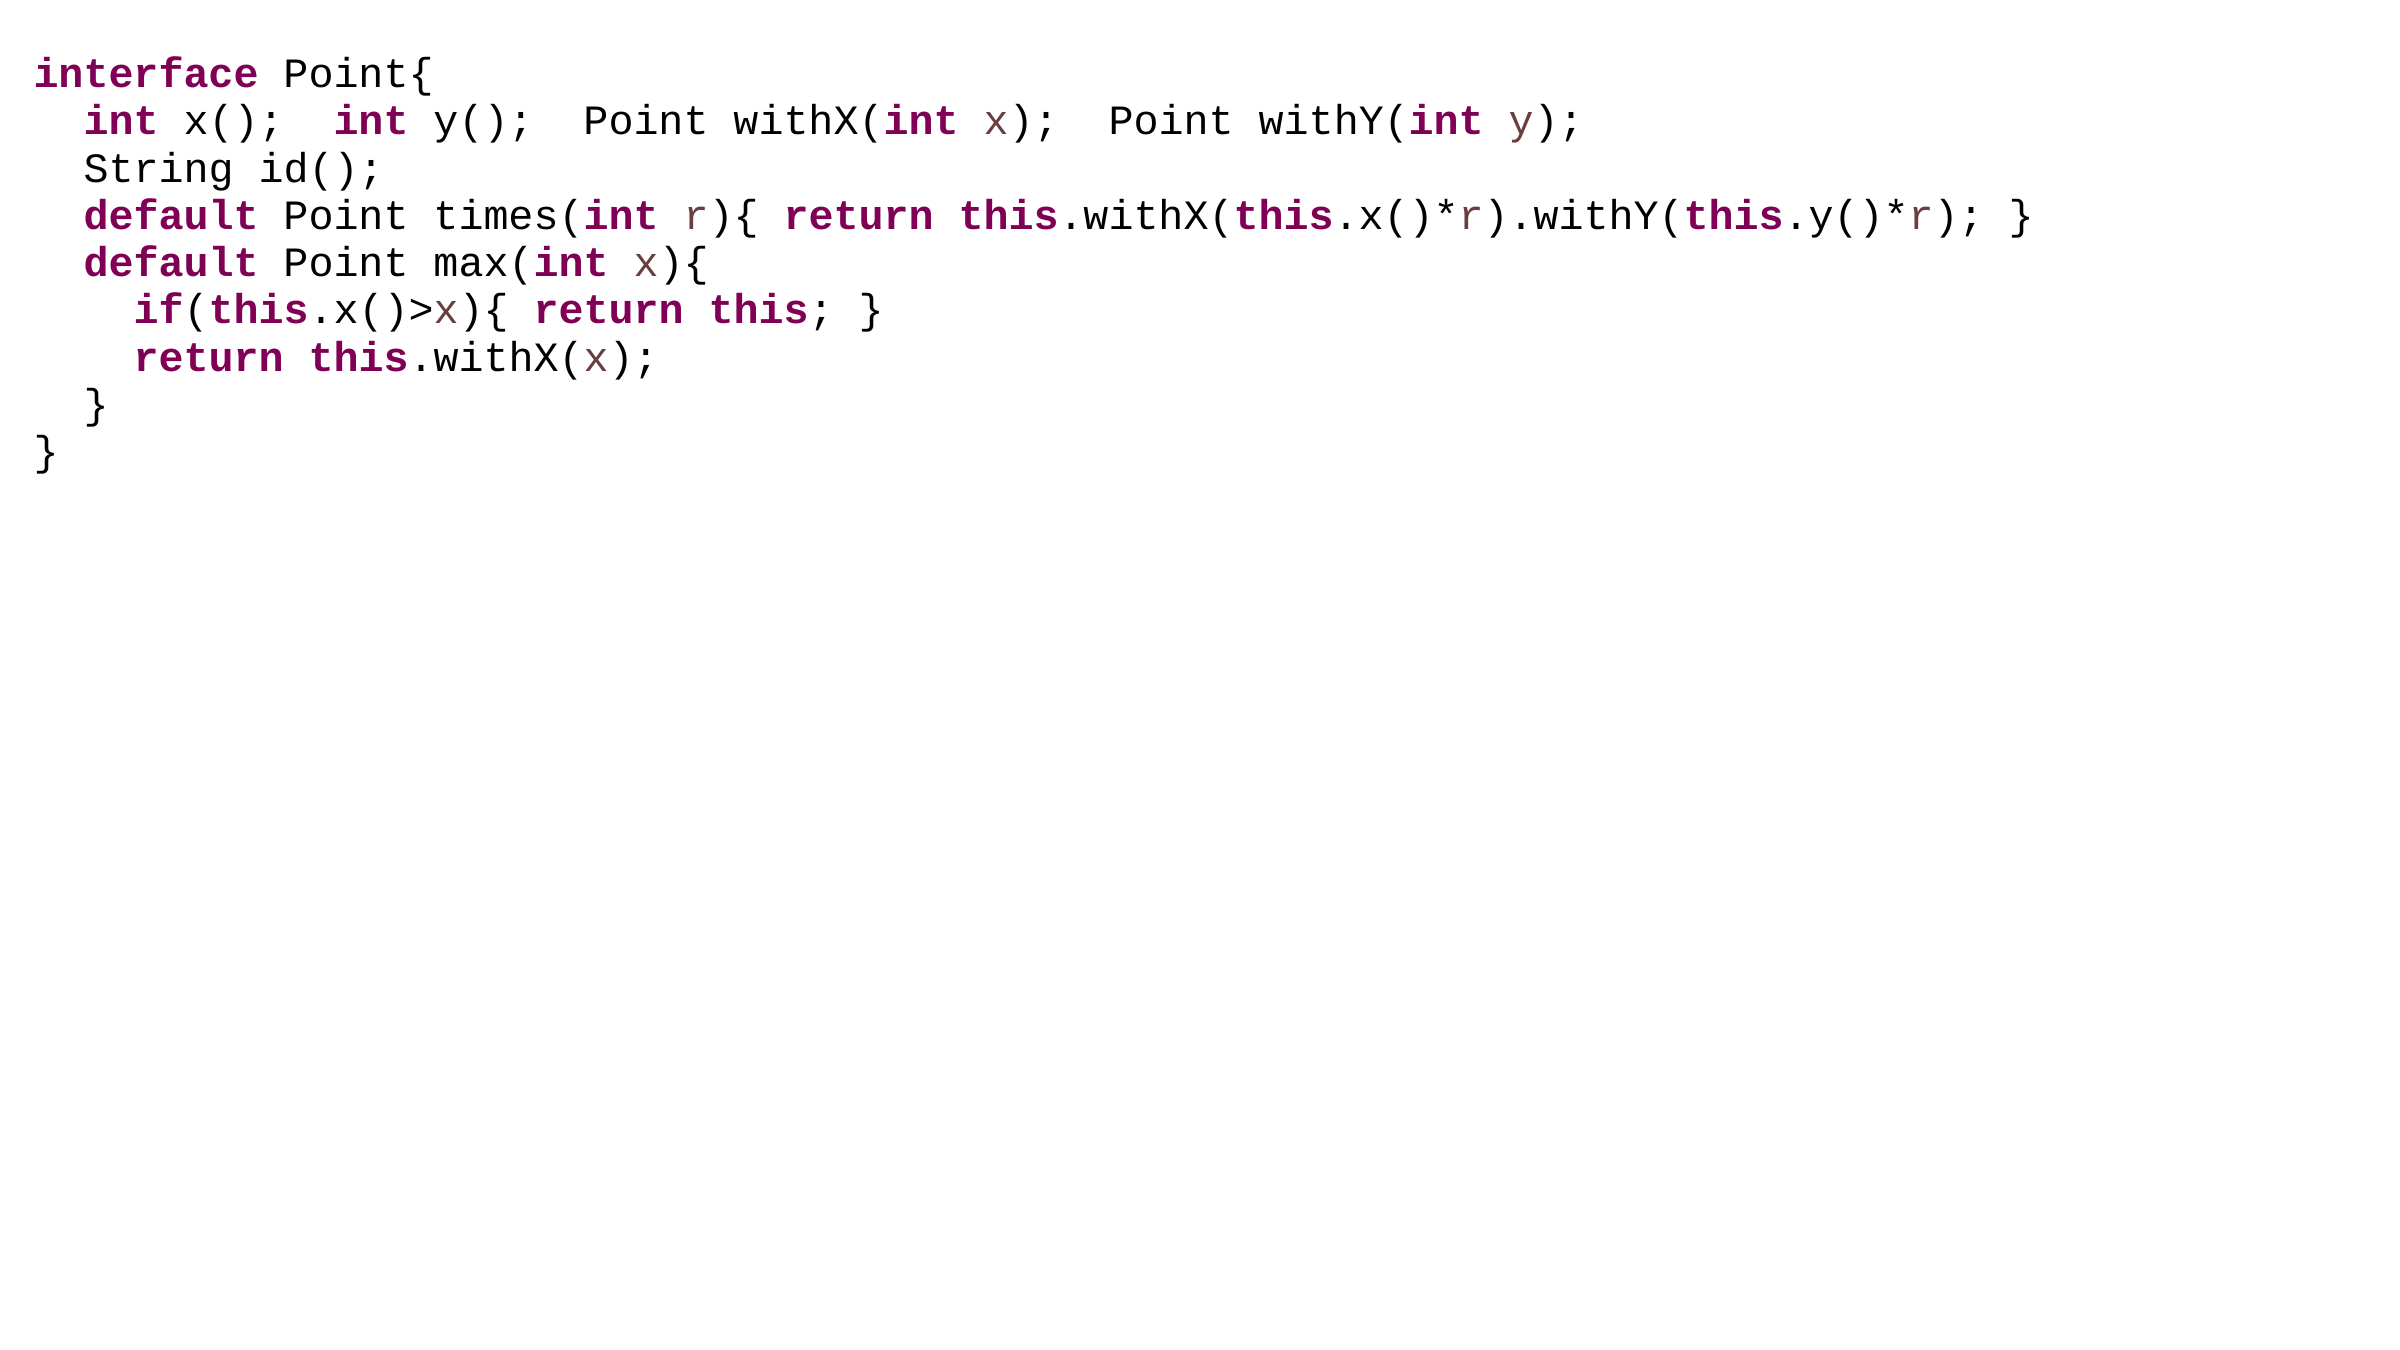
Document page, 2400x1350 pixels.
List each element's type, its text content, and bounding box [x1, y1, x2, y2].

text_box interface Point{ int x(); int y(); Point withX(int x); Point withY(int y); String id(); default Point times(int r){ return this.withX(this.x()*r).withY(this.y()*r); } default Point max(int x){ if(this.x()>x){ return this; } return this.withX(x); } } [18, 45, 2359, 1066]
